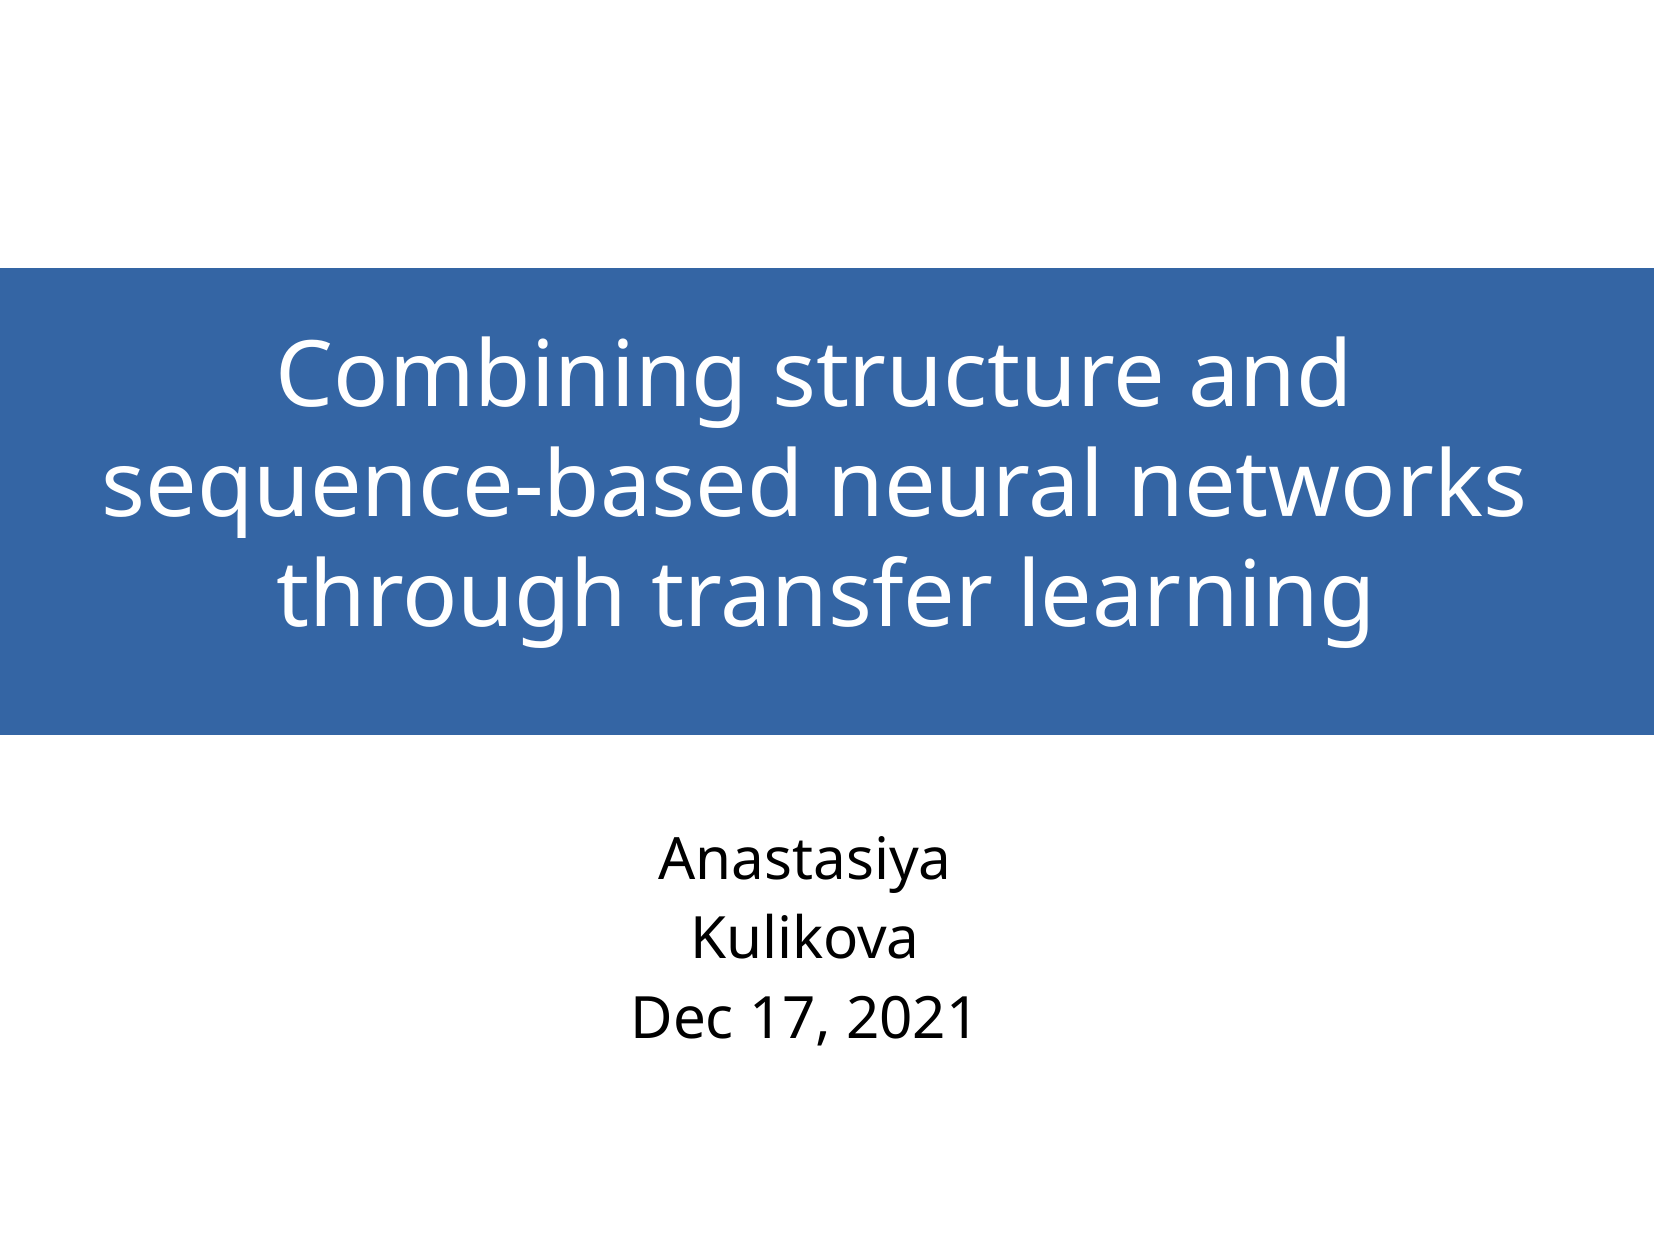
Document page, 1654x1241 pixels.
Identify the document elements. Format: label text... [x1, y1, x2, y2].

text_box Anastasiya Kulikova Dec 17, 2021 [529, 810, 1081, 965]
text_box Combining structure and sequence-based neural networks through transfer learning [0, 268, 1654, 735]
